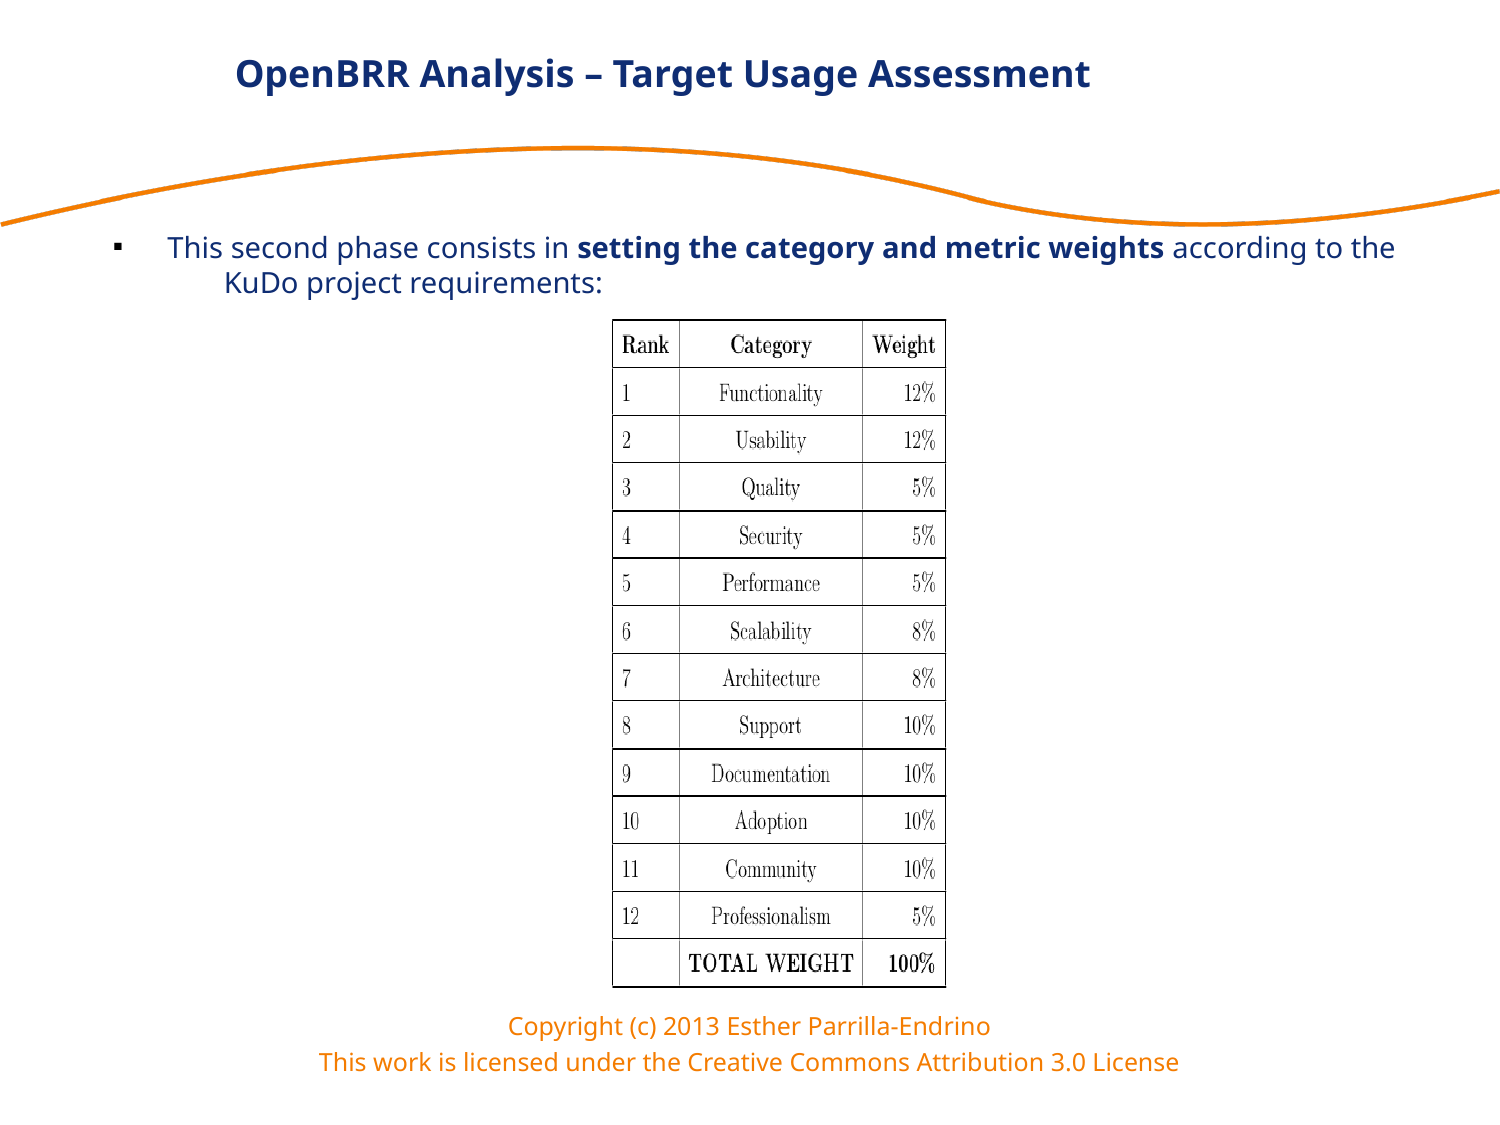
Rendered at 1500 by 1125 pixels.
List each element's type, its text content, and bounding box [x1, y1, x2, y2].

list Copyright (c) 2013 Esther Parrilla-Endrino This work is licensed under the Creative Commons Attribution 3.0 License [90, 1010, 1411, 1096]
picture [602, 310, 954, 1003]
picture [0, 145, 1500, 227]
list This second phase consists in setting the category and metric weights according to the KuDo project requirements: [96, 164, 1408, 1010]
title OpenBRR Analysis – Target Usage Assessment [142, 49, 1184, 152]
